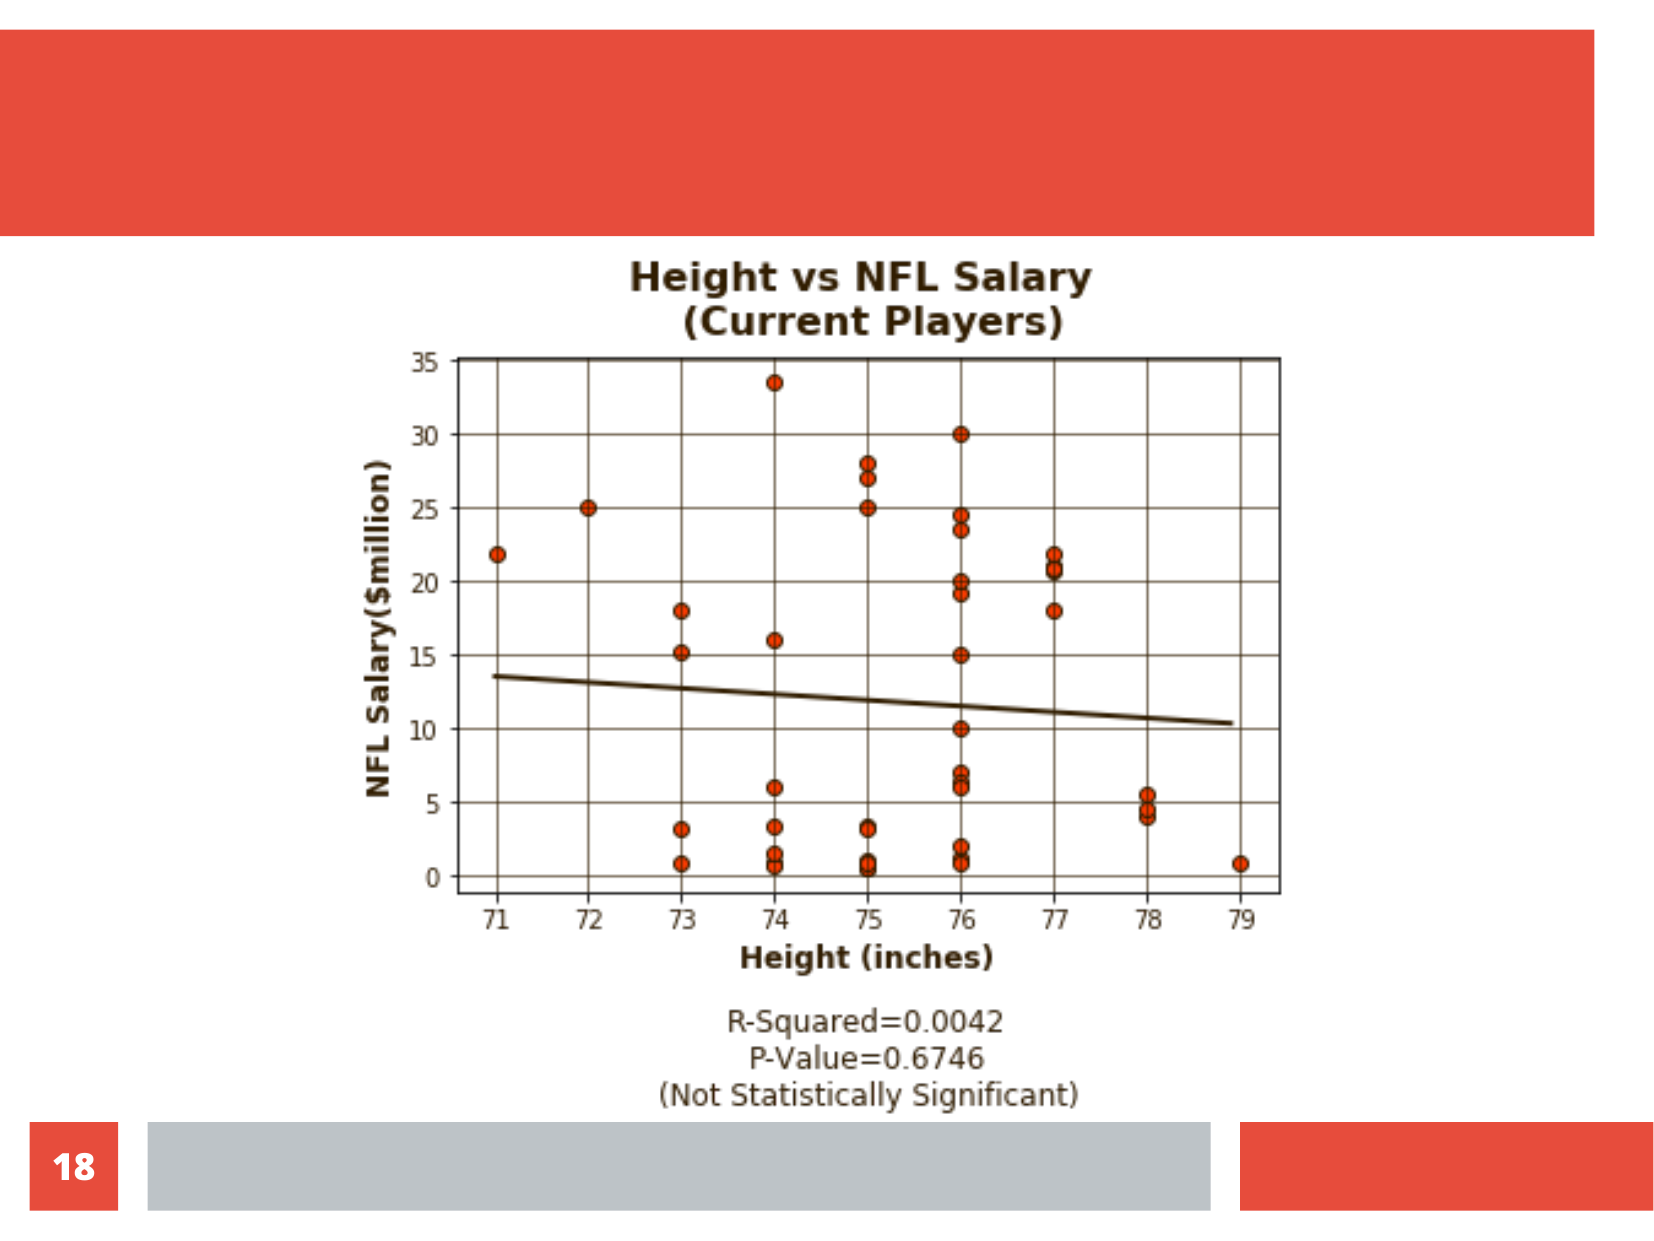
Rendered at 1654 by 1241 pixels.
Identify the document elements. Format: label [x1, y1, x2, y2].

picture [350, 245, 1304, 1131]
